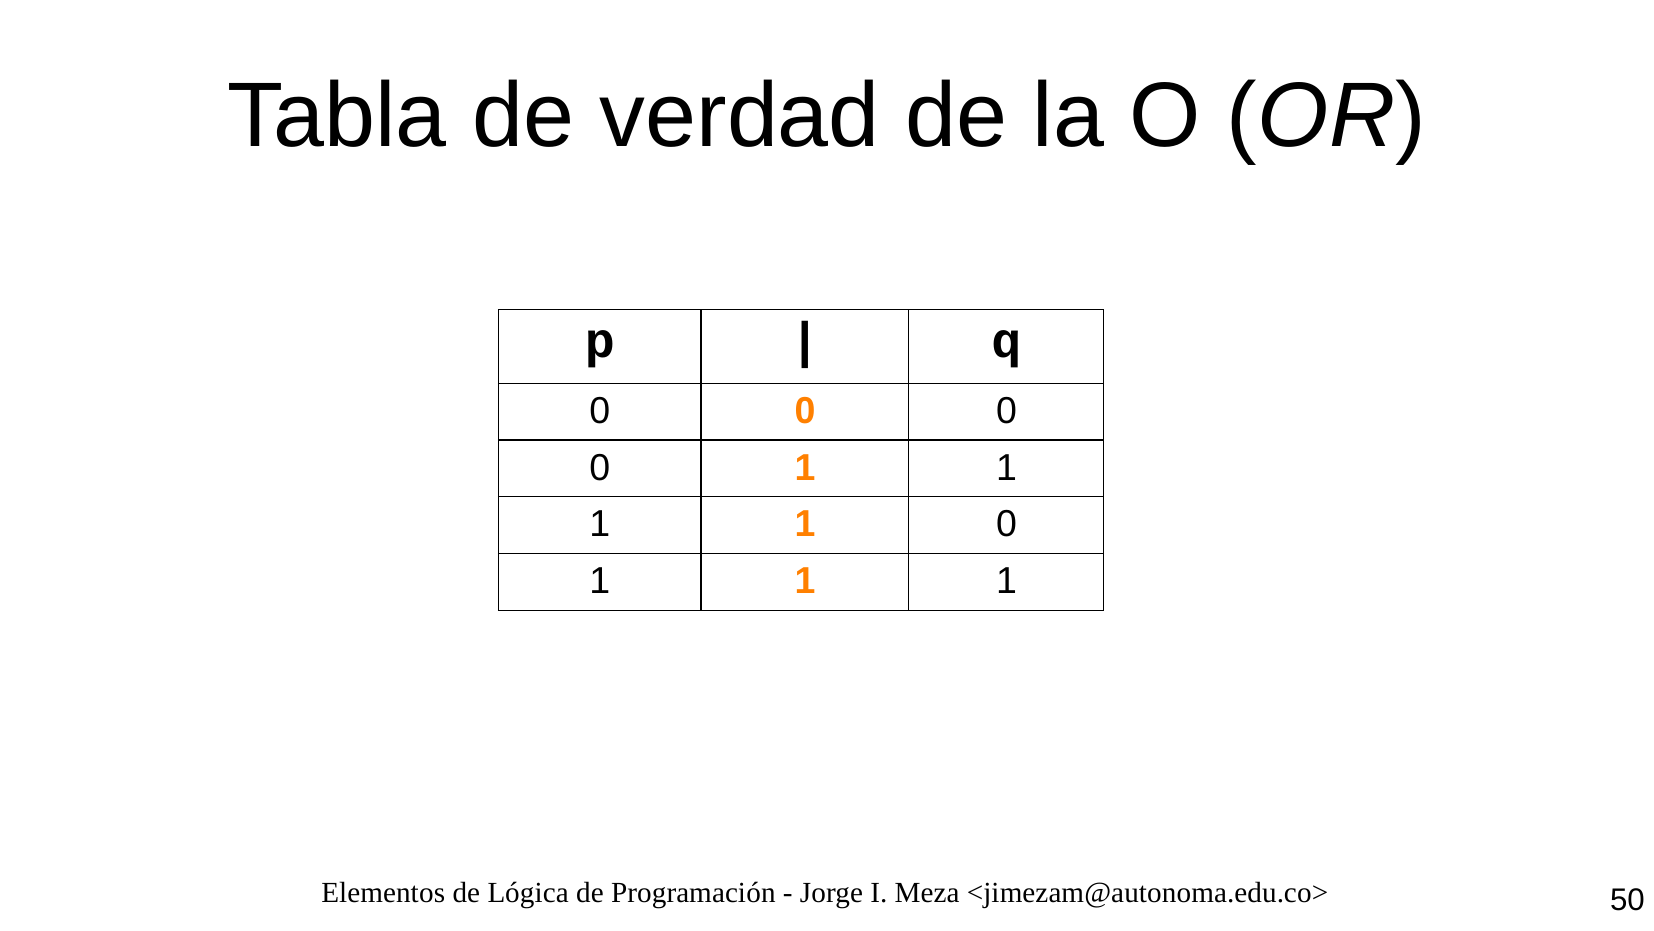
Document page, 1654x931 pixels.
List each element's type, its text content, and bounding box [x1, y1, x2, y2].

table_cell 0 [909, 497, 1103, 553]
table_cell 1 [702, 441, 908, 496]
title Tabla de verdad de la O (OR) [82, 37, 1571, 193]
table_cell 0 [909, 384, 1103, 439]
table_header | [702, 310, 908, 383]
table_header p [499, 310, 700, 383]
table_cell 1 [909, 554, 1103, 610]
table_cell 1 [499, 497, 700, 553]
table_cell 0 [499, 441, 700, 496]
table_cell 1 [702, 554, 908, 610]
table_cell 0 [499, 384, 700, 439]
table_cell 0 [702, 384, 908, 439]
table_cell 1 [499, 554, 700, 610]
table_cell 1 [909, 441, 1103, 496]
table_header q [909, 310, 1103, 383]
table_cell 1 [702, 497, 908, 553]
